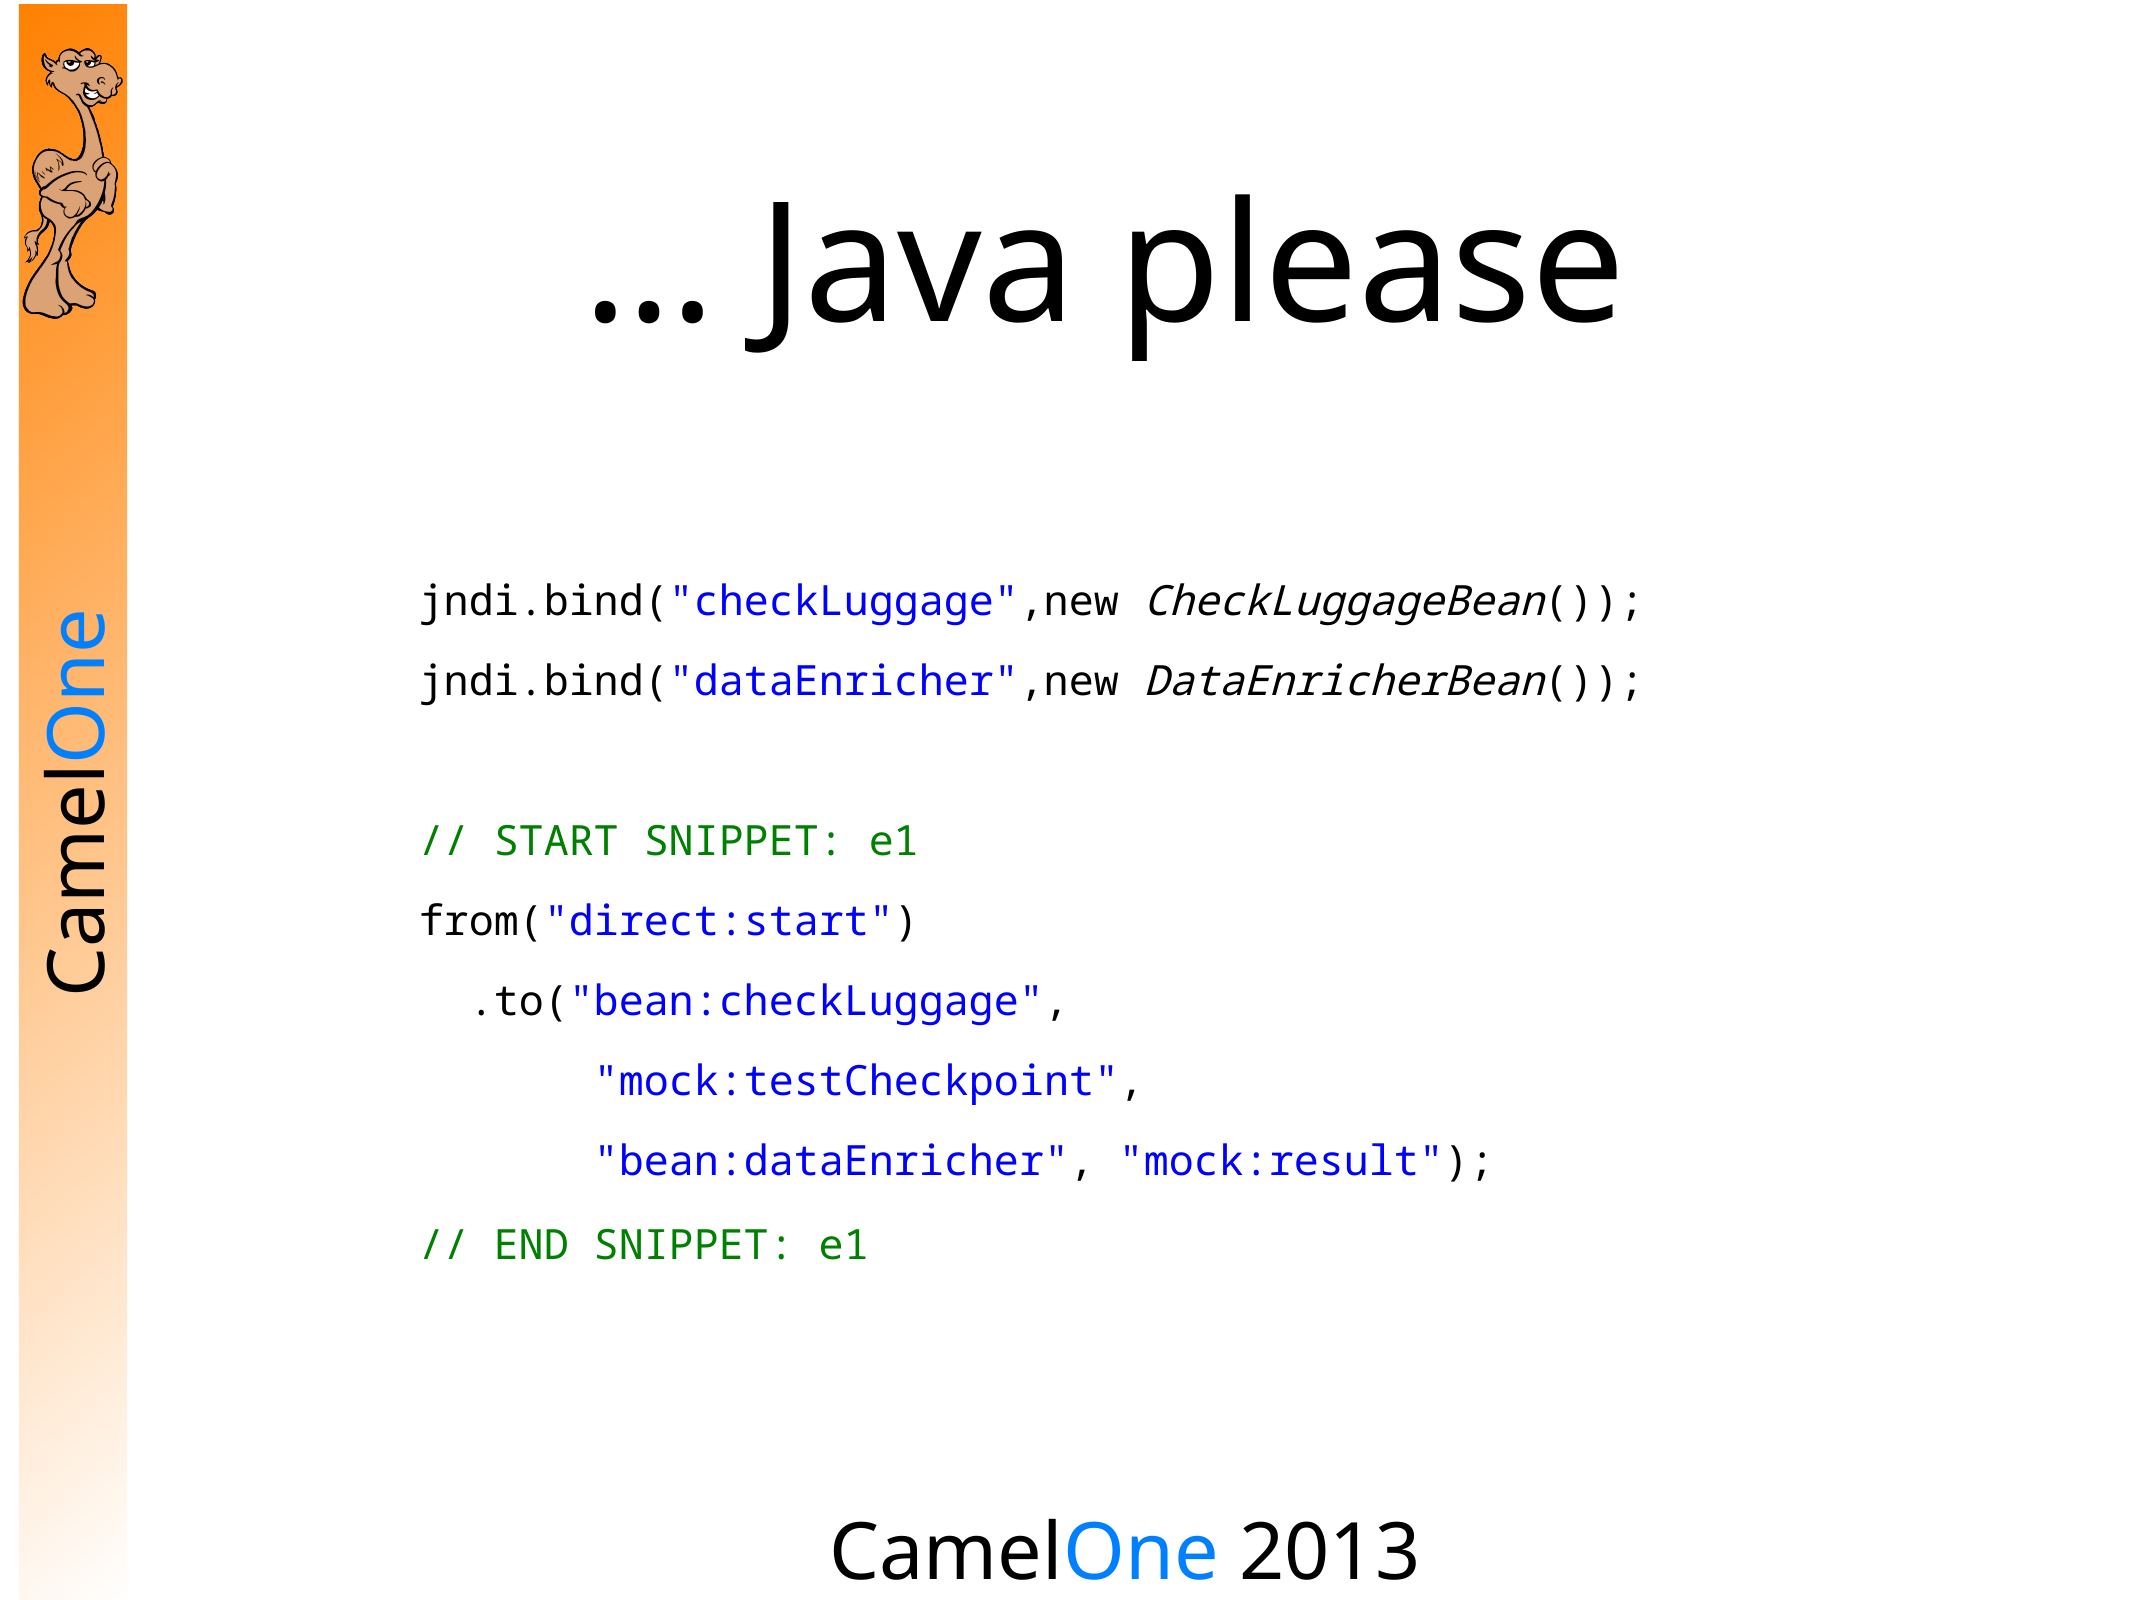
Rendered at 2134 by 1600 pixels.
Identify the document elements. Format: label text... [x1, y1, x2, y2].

list jndi.bind("checkLuggage",new CheckLuggageBean()); jndi.bind("dataEnricher",new DataEnricherBean()); // START SNIPPET: e1 from("direct:start") .to("bean:checkLuggage", "mock:testCheckpoint", "bean:dataEnricher", "mock:result"); // END SNIPPET: e1 [410, 404, 1954, 1491]
picture [22, 48, 123, 319]
title Q&A [18, 339, 128, 433]
title … Java please [228, 146, 1981, 364]
